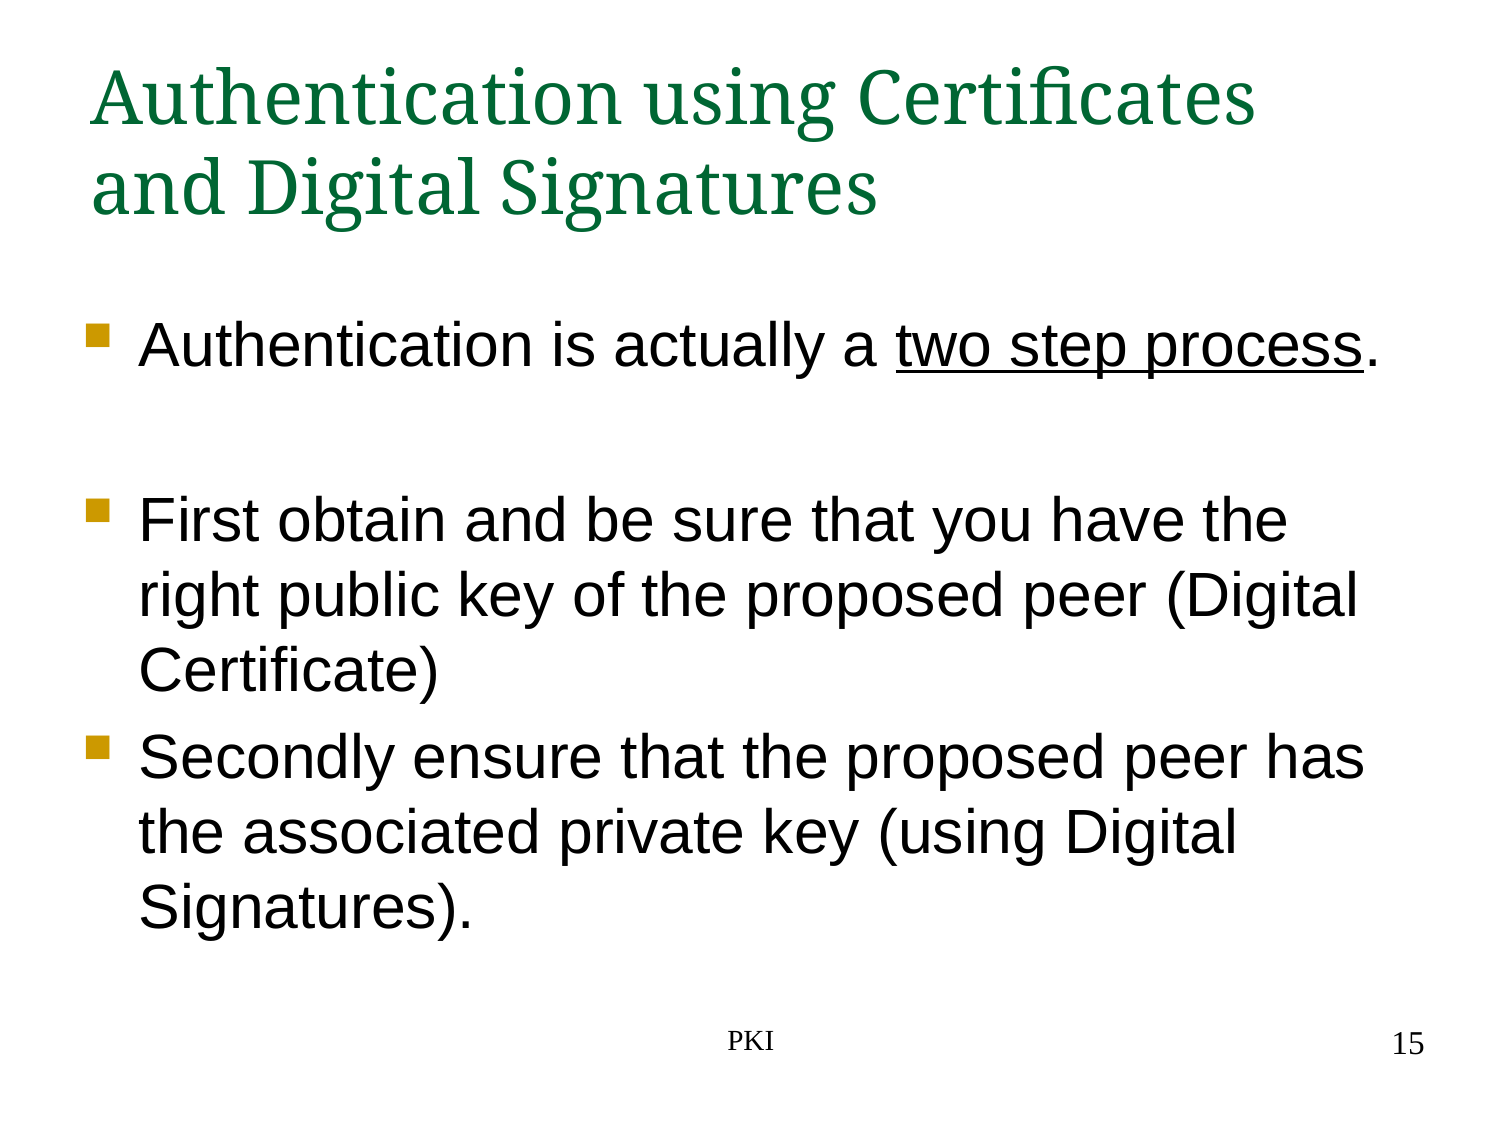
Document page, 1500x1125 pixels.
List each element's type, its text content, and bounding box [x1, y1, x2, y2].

title Authentication using Certificates and Digital Signatures [75, 45, 1425, 233]
list Authentication is actually a two step process. First obtain and be sure that you have the right public key of the proposed peer (Digital Certificate) Secondly ensure that the proposed peer has the associated private key (using Digital Signatures). [67, 296, 1418, 1040]
